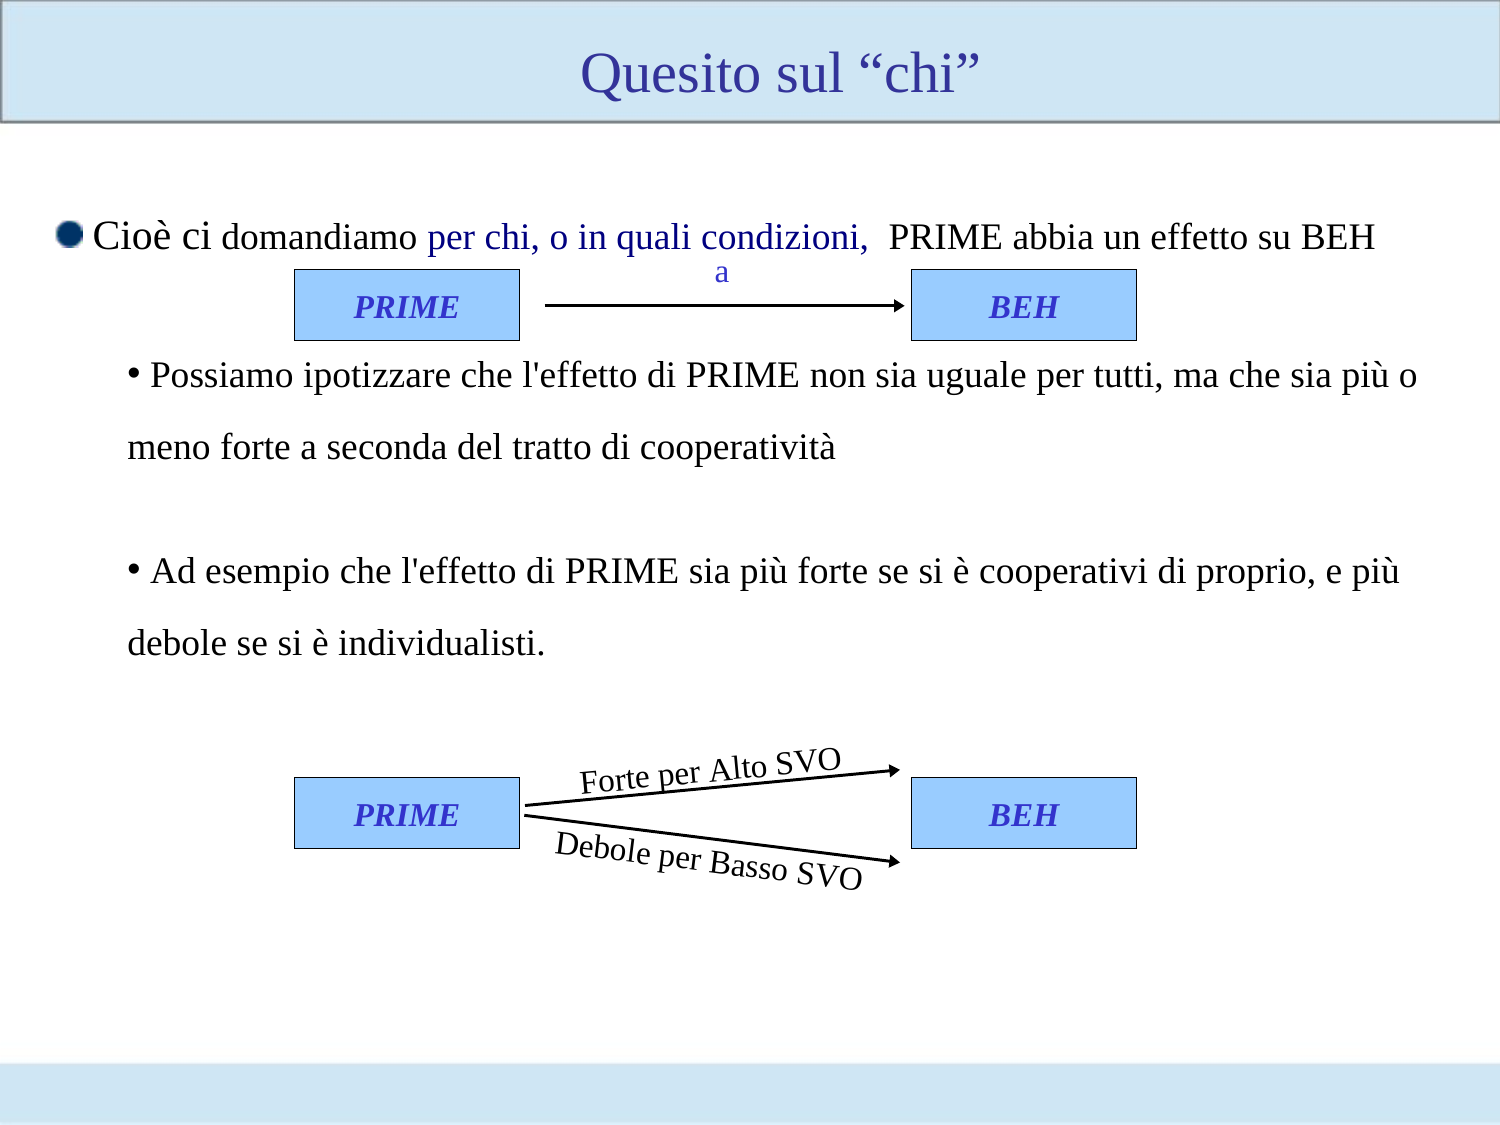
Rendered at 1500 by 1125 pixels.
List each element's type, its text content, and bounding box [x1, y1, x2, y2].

text_box BEH [911, 269, 1137, 341]
text_box PRIME [294, 777, 520, 849]
text_box Cioè ci domandiamo per chi, o in quali condizioni, PRIME abbia un effetto su BEH Possiamo ipotizzare che l'effetto di PRIME non sia uguale per tutti, ma che sia più o meno forte a seconda del tratto di cooperatività Ad esempio che l'effetto di PRIME sia più forte se si è cooperativi di proprio, e più debole se si è individualisti. [37, 169, 1463, 672]
text_box BEH [911, 777, 1137, 849]
title Quesito sul “chi” [249, 21, 1313, 117]
text_box a [625, 241, 819, 349]
picture [0, 0, 1500, 1125]
text_box PRIME [294, 269, 520, 341]
